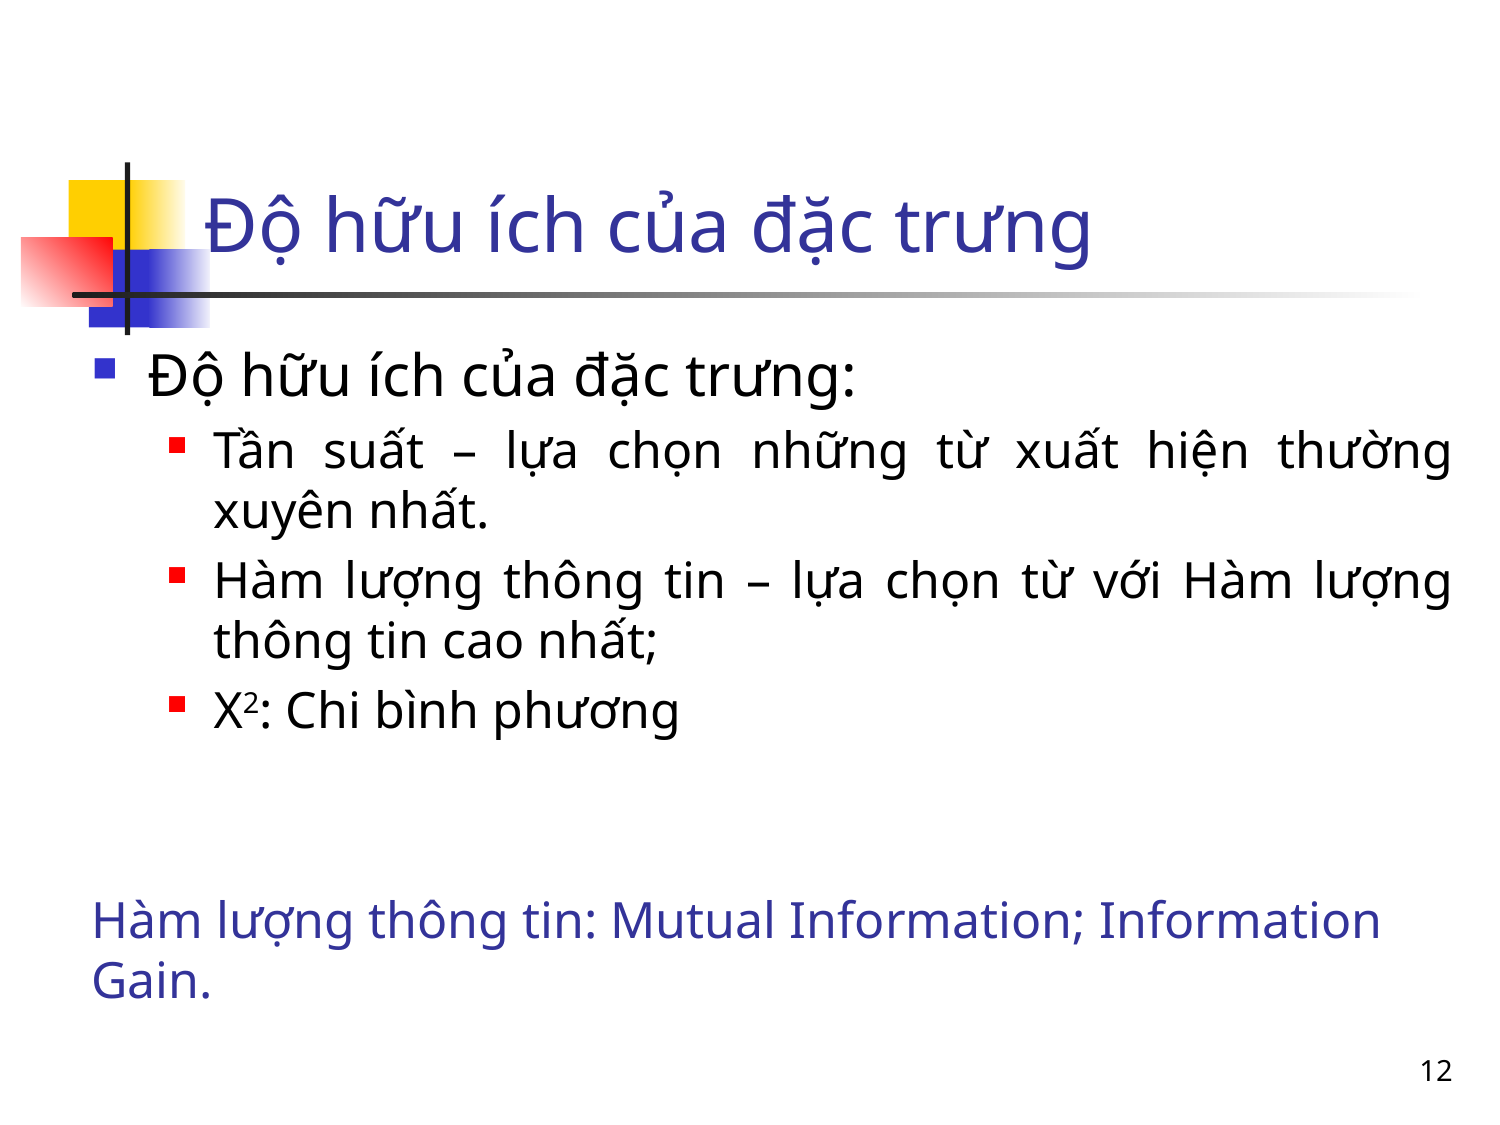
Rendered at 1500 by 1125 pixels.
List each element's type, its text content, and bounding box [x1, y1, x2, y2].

title Độ hữu ích của đặc trưng [188, 35, 1468, 275]
list Độ hữu ích của đặc trưng: Tần suất – lựa chọn những từ xuất hiện thường xuyên nhất. Hàm lượng thông tin – lựa chọn từ với Hàm lượng thông tin cao nhất; Ⲭ2: Chi bình phương [76, 331, 1469, 799]
slide_number <number> [1155, 1024, 1468, 1100]
text_box Hàm lượng thông tin: Mutual Information; Information Gain. [76, 881, 1459, 1017]
